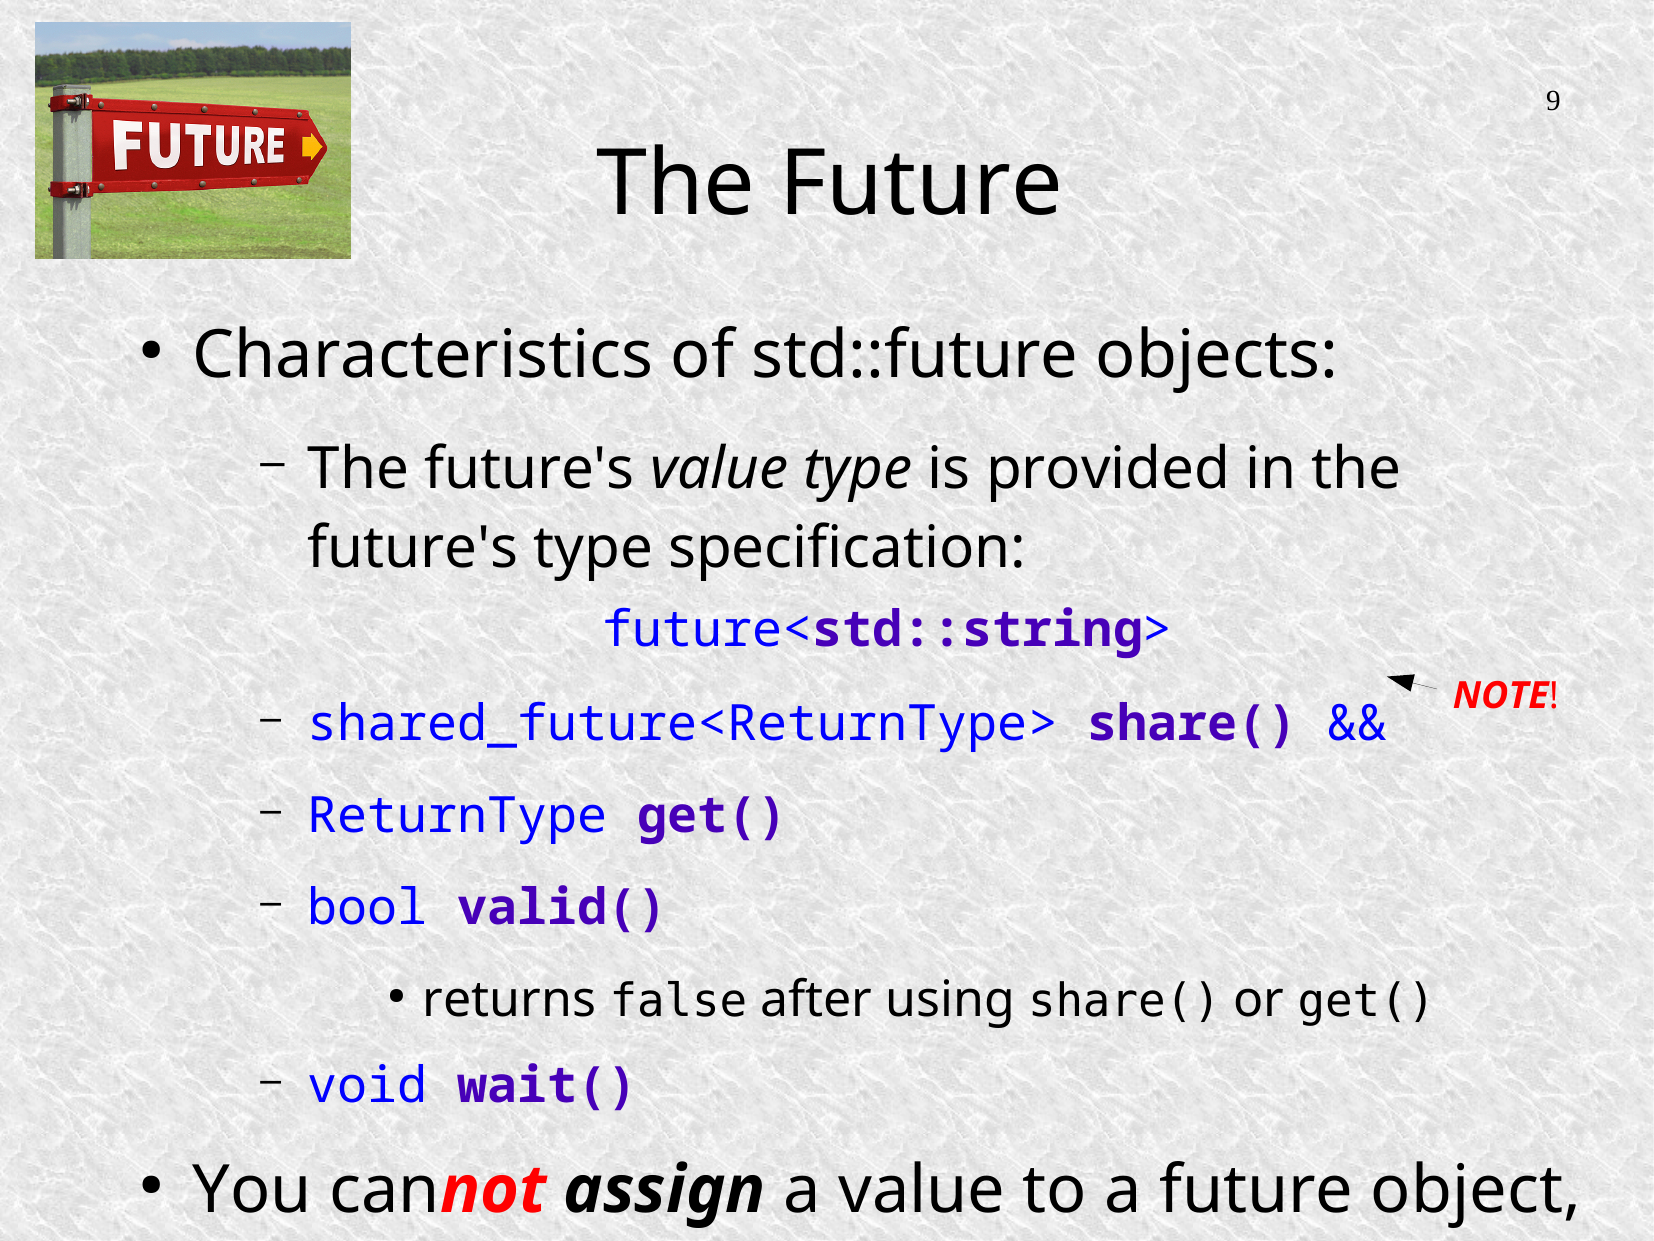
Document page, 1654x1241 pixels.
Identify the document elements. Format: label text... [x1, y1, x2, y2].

list Characteristics of std::future objects: The future's value type is provided in the future's type specification: future<std::string> shared_future<ReturnType> share() && ReturnType get() bool valid() returns false after using share() or get() void wait() You cannot assign a value to a future object, you can only retrieve its value [121, 305, 1620, 1241]
title The Future [123, 73, 1536, 284]
text_box NOTE! [1452, 668, 1583, 715]
picture [0, 0, 1654, 1241]
